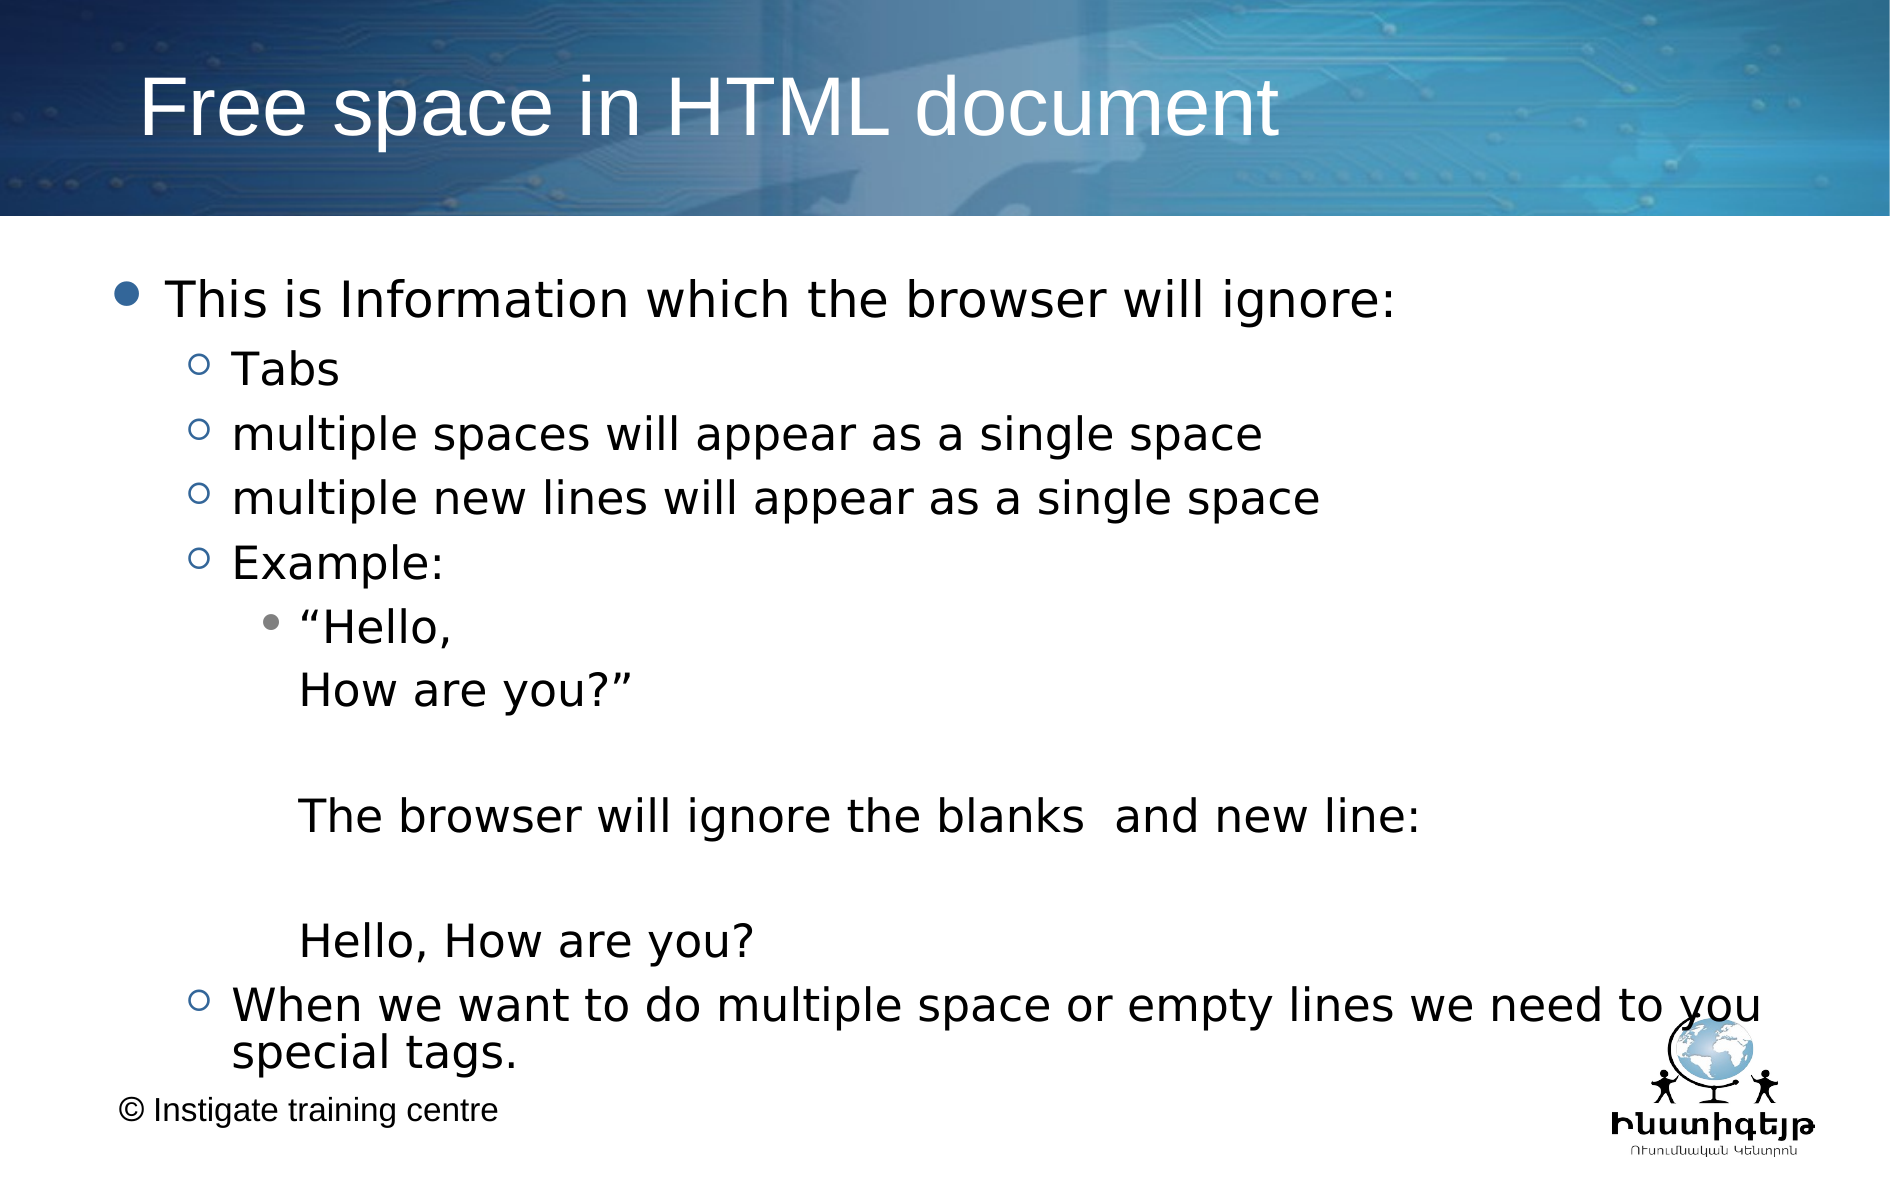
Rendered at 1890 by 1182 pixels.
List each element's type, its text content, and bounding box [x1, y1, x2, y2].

text_box Free space in HTML document [138, 82, 1801, 87]
picture [1741, 1012, 1754, 1018]
picture [1712, 1012, 1726, 1018]
picture [1643, 1012, 1657, 1018]
picture [1612, 1012, 1815, 1157]
picture [0, 0, 1890, 216]
list This is Information which the browser will ignore: Tabs multiple spaces will appear as a single space multiple new lines will appear as a single space Example: “Hello, How are you?” The browser will ignore the blanks and new line: Hello, How are you? When we want to do multiple space or empty lines we need to you special tags. [110, 276, 1801, 306]
